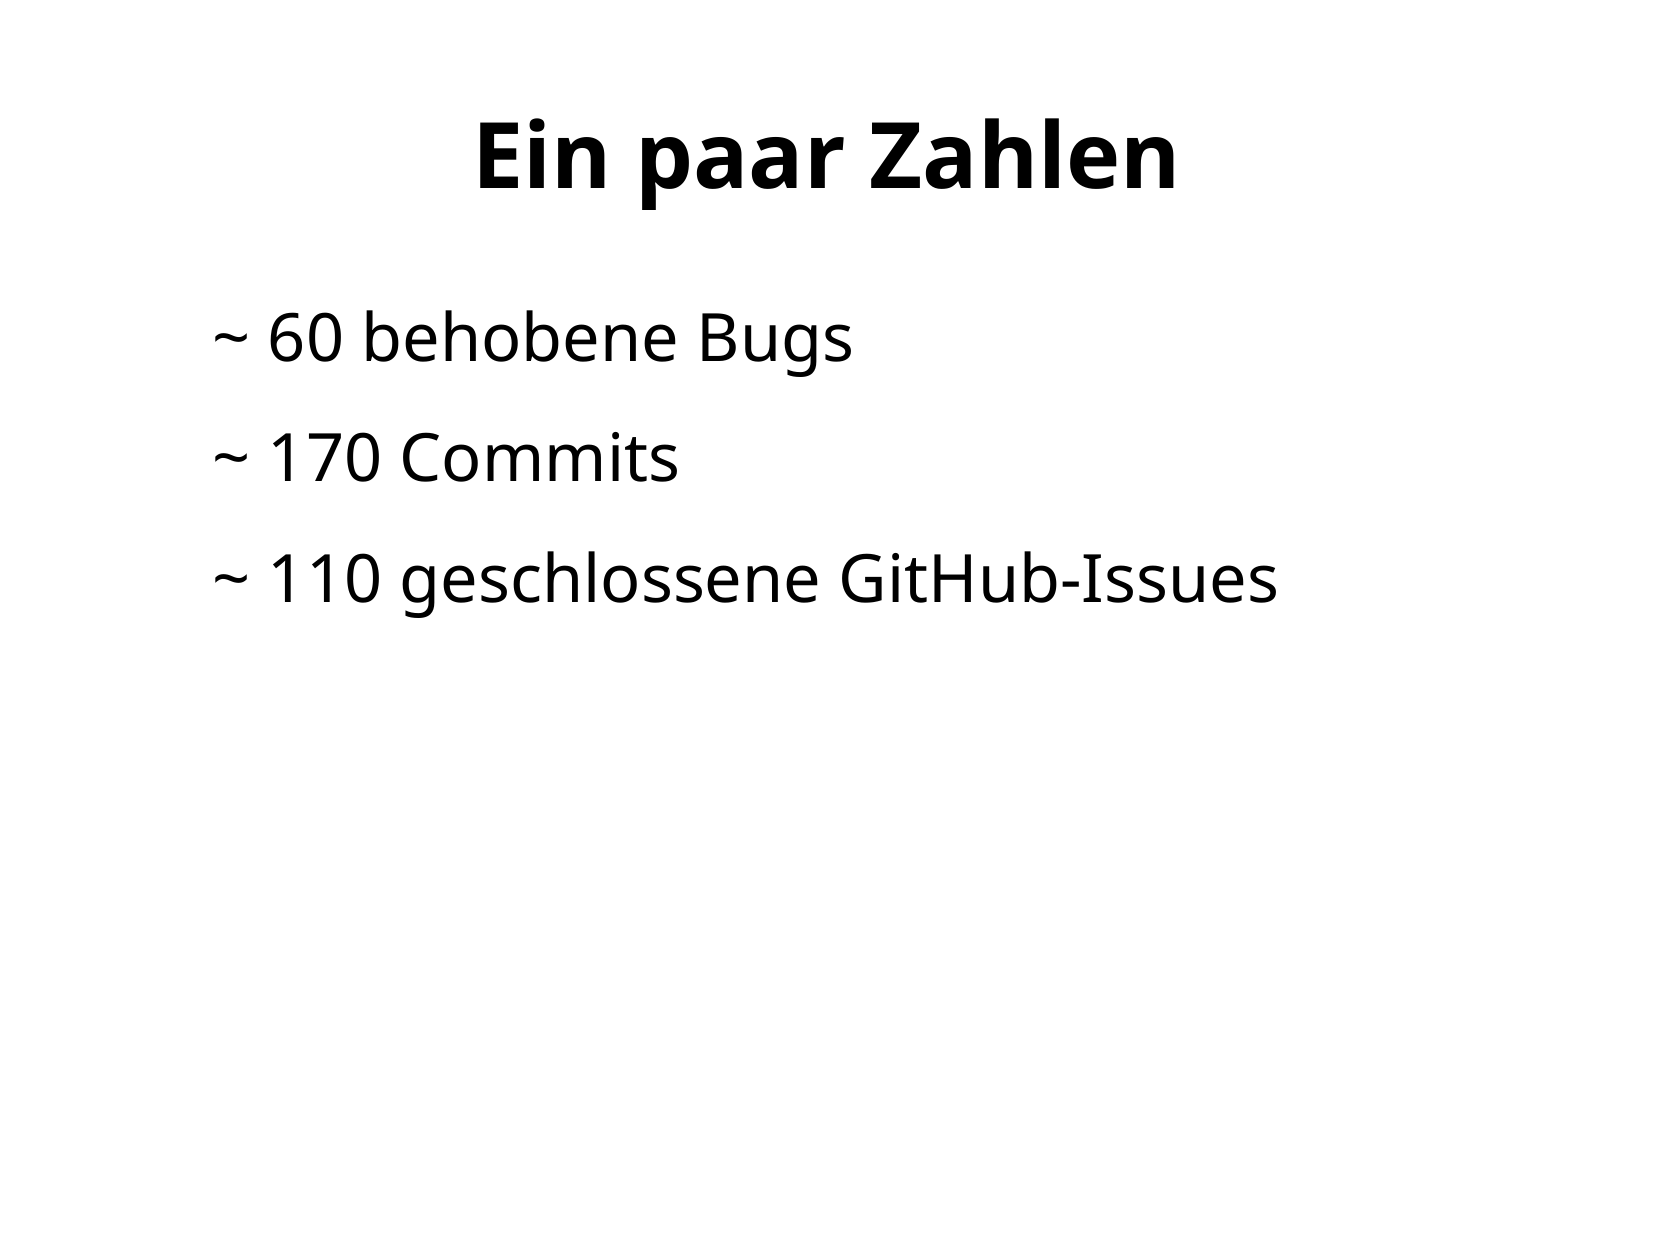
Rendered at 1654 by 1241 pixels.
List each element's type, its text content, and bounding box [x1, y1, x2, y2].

list ~ 60 behobene Bugs ~ 170 Commits ~ 110 geschlossene GitHub-Issues [141, 290, 1512, 1109]
title Ein paar Zahlen [82, 49, 1571, 257]
